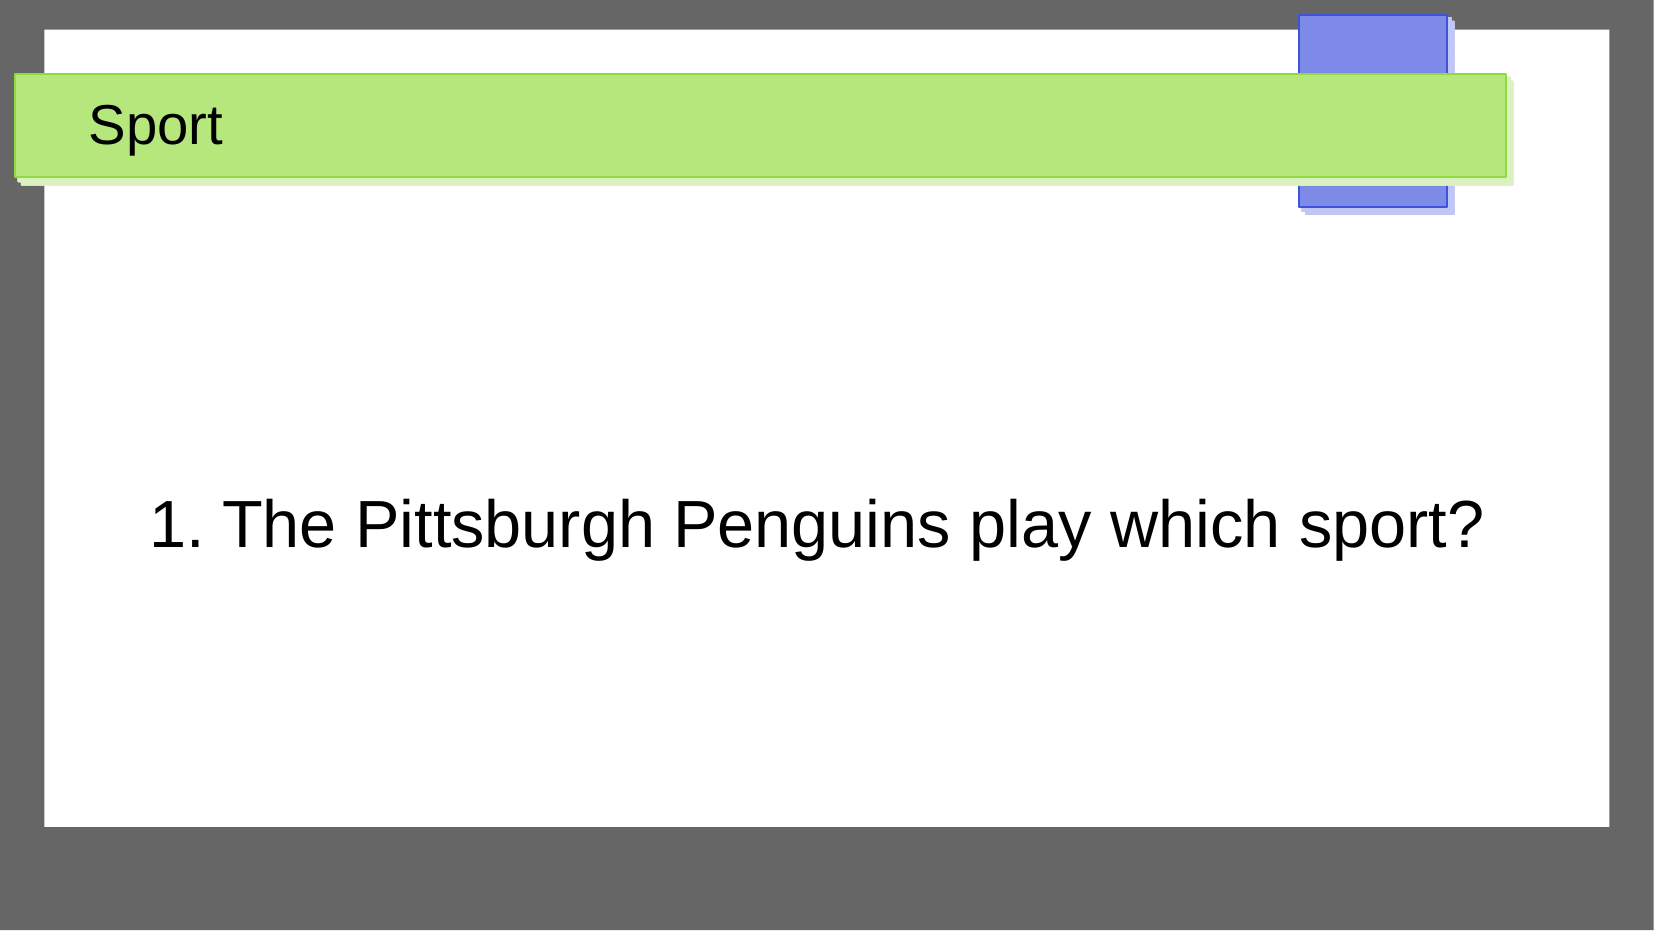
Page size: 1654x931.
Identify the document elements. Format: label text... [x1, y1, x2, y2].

text_box 1. The Pittsburgh Penguins play which sport? [88, 236, 1565, 813]
title Sport [88, 73, 1506, 178]
